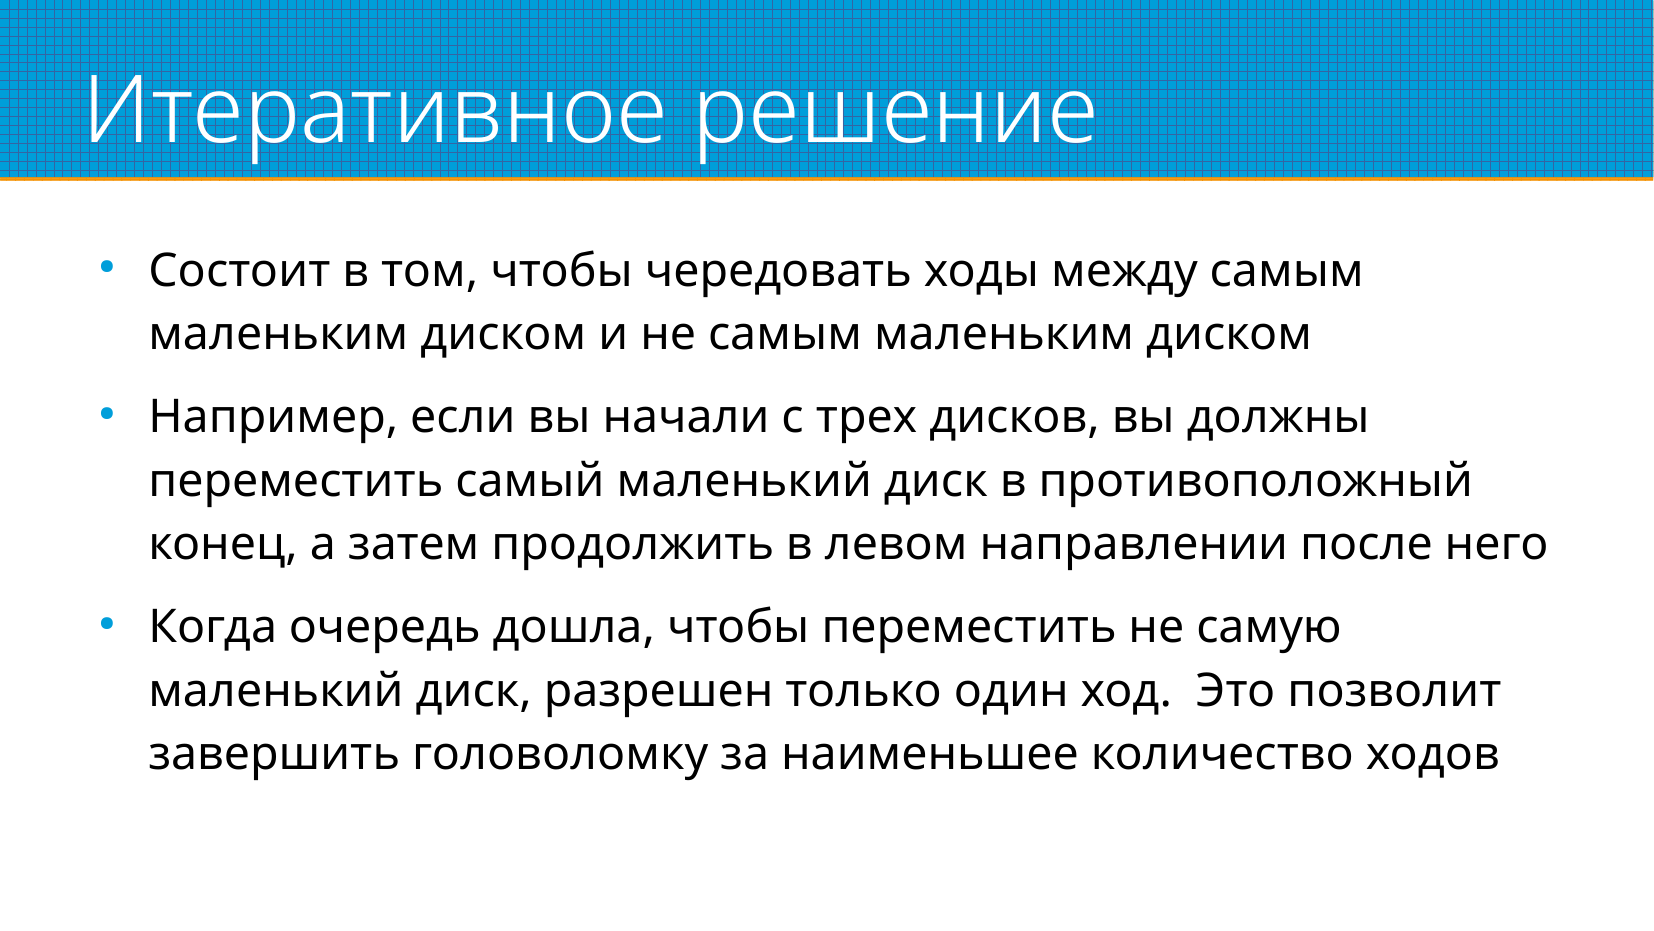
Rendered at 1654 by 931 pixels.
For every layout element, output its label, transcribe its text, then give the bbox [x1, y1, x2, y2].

title Итеративное решение [82, 14, 1571, 171]
list Состоит в том, чтобы чередовать ходы между самым маленьким диском и не cамым маленьким диском Например, если вы начали с трех дисков, вы должны переместить самый маленький диск в противоположный конец, а затем продолжить в левом направлении после него Когда очередь дошла, чтобы переместить не самую маленький диск, разрешен только один ход. Это позволит завершить головоломку за наименьшее количество ходов [82, 236, 1563, 811]
